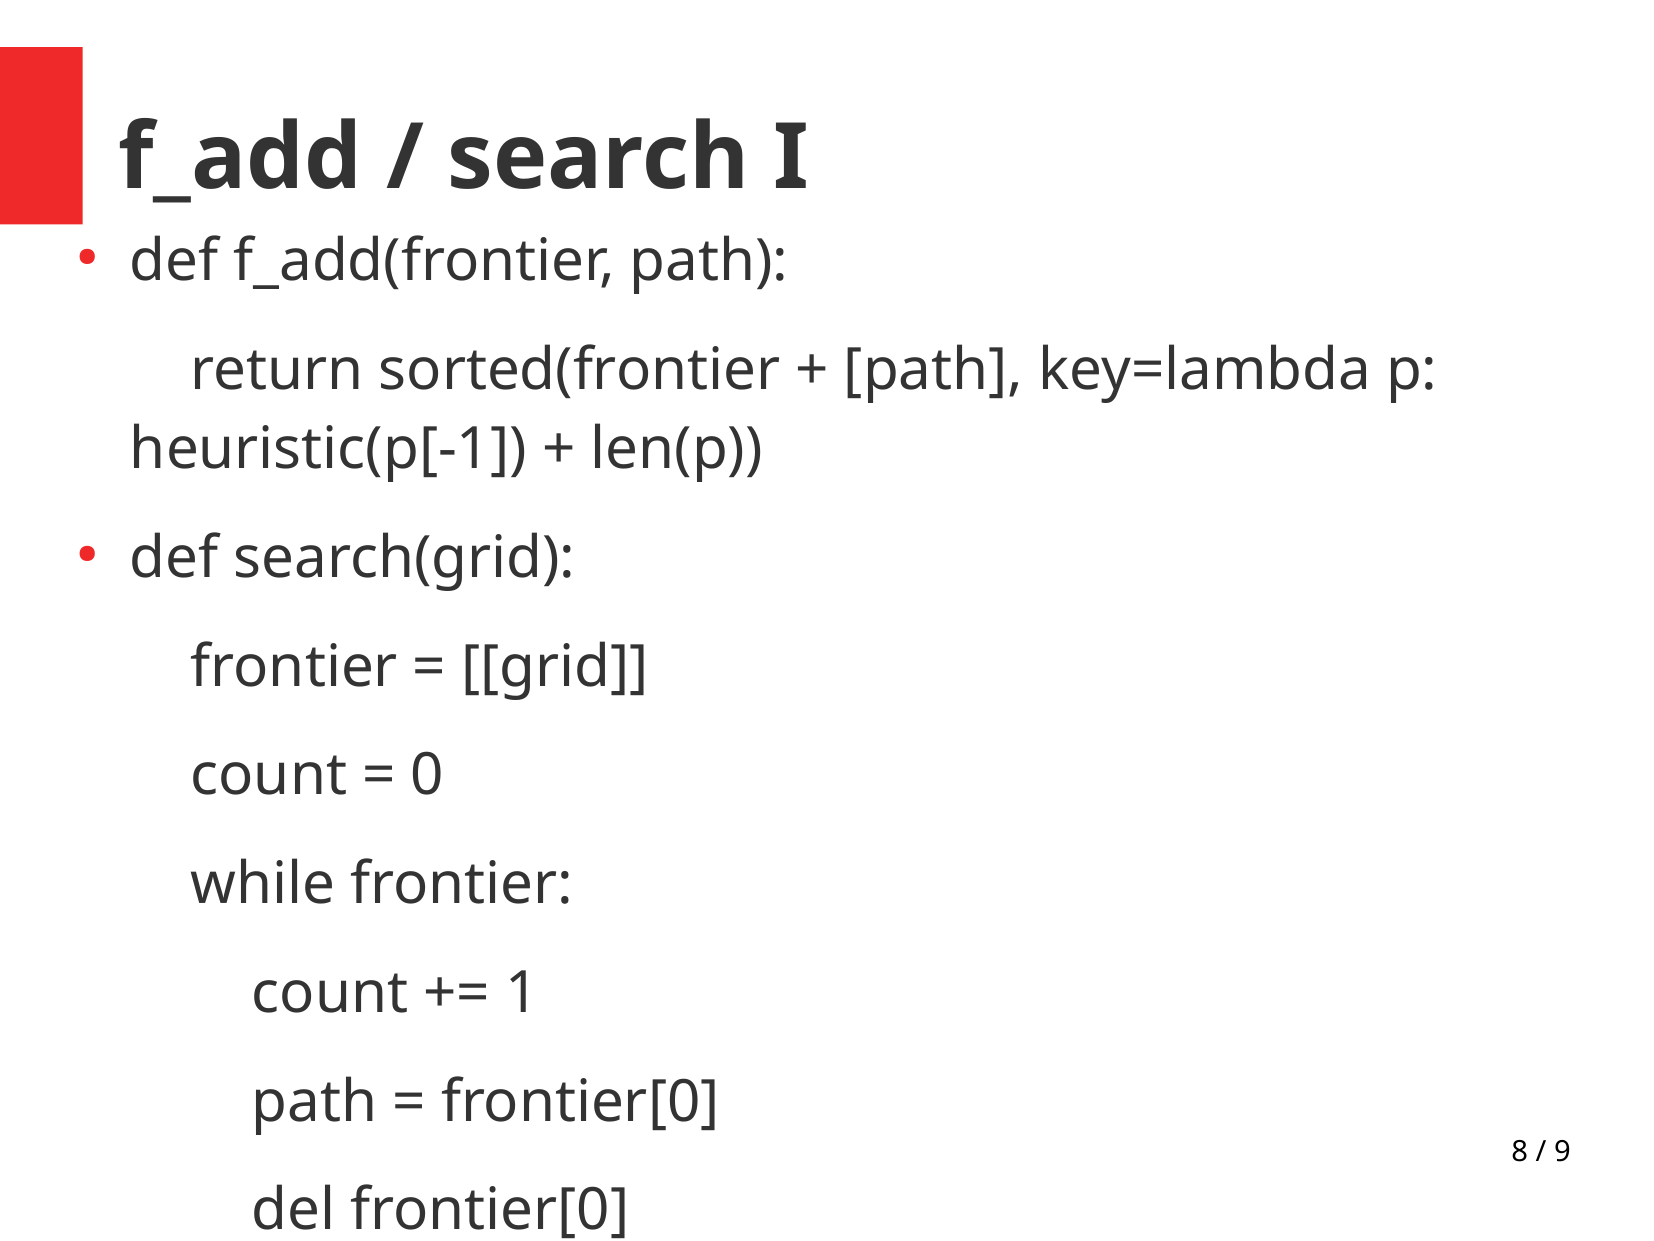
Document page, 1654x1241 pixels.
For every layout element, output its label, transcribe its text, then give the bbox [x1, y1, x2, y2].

list def f_add(frontier, path): return sorted(frontier + [path], key=lambda p: heuristic(p[-1]) + len(p)) def search(grid): frontier = [[grid]] count = 0 while frontier: count += 1 path = frontier[0] del frontier[0] current_grid = path[-1] [59, 218, 1624, 938]
title f_add / search I [118, 49, 1571, 218]
